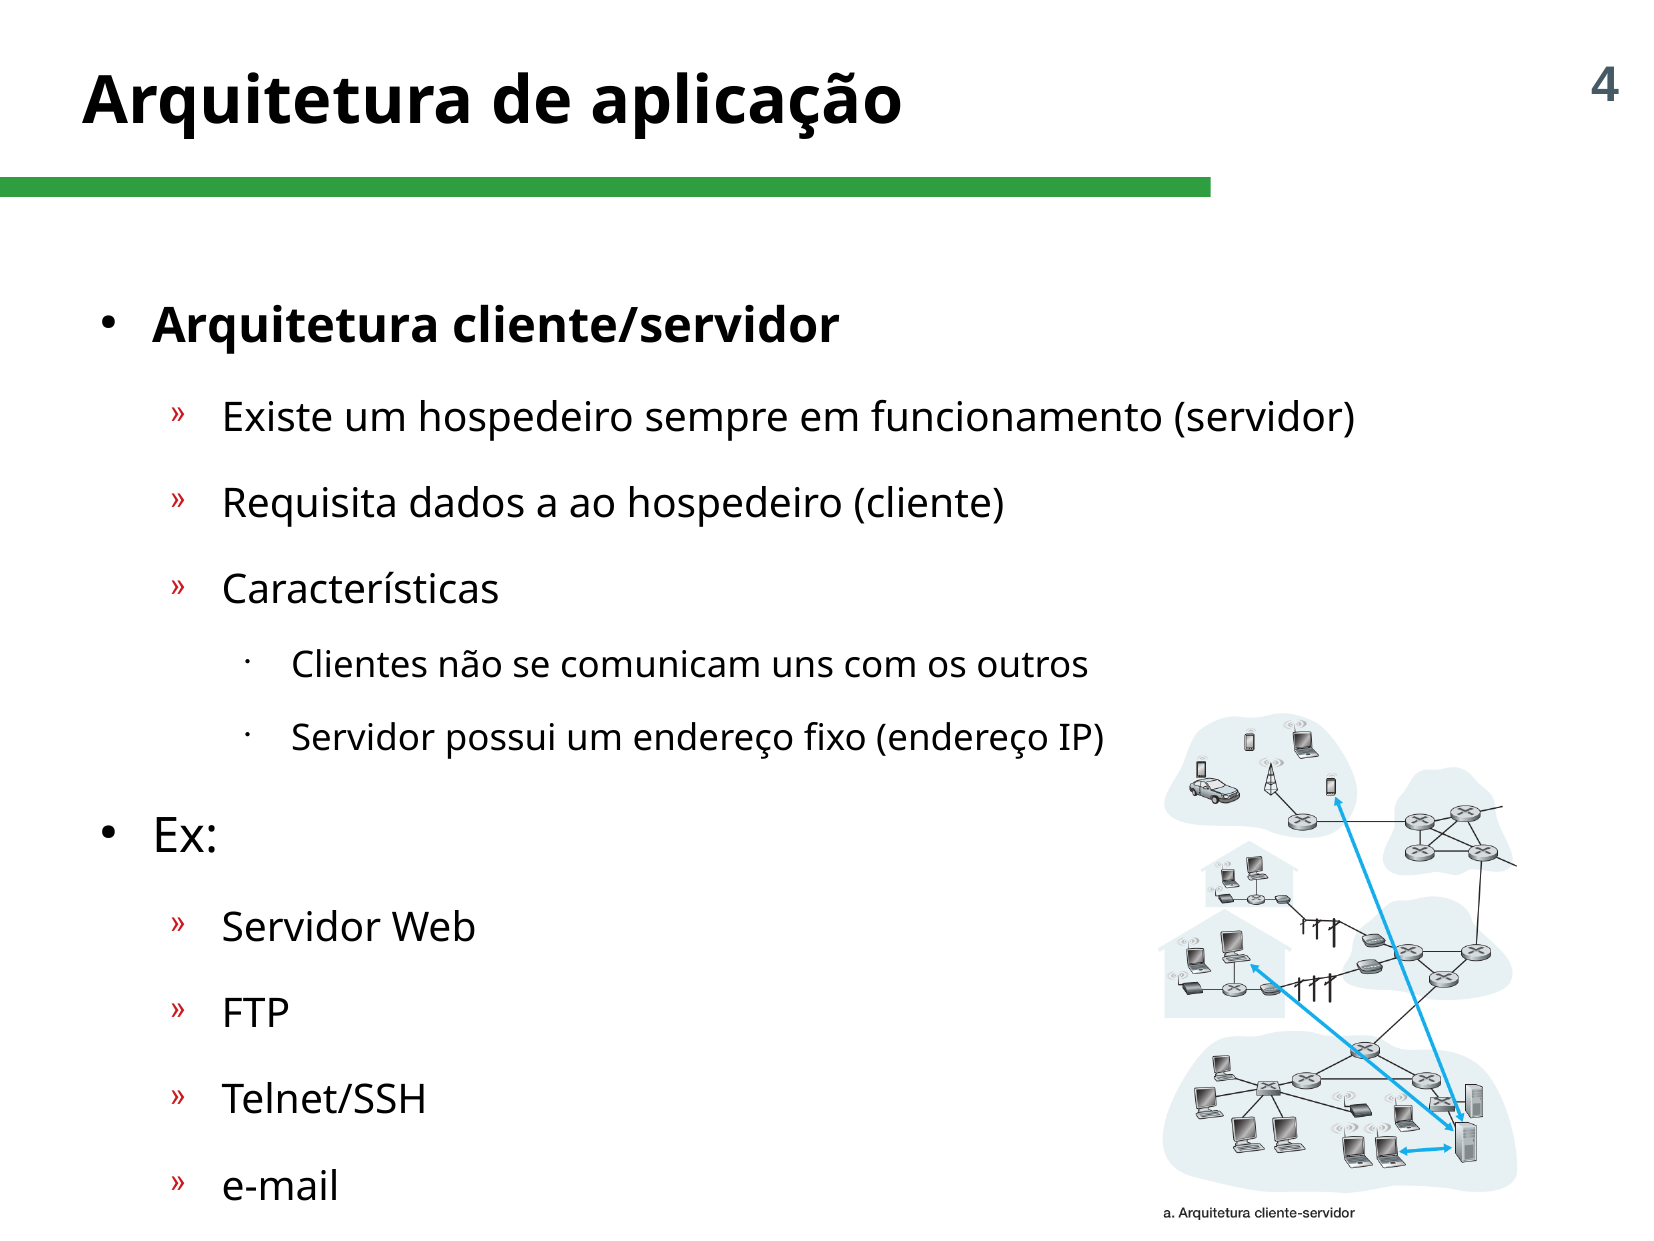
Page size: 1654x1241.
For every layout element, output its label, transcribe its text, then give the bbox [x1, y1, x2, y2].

title Arquitetura de aplicação [82, 0, 1152, 202]
picture [1123, 702, 1530, 1235]
list Arquitetura cliente/servidor Existe um hospedeiro sempre em funcionamento (servidor) Requisita dados a ao hospedeiro (cliente) Características Clientes não se comunicam uns com os outros Servidor possui um endereço fixo (endereço IP) Ex: Servidor Web FTP Telnet/SSH e-mail [82, 290, 1571, 1216]
